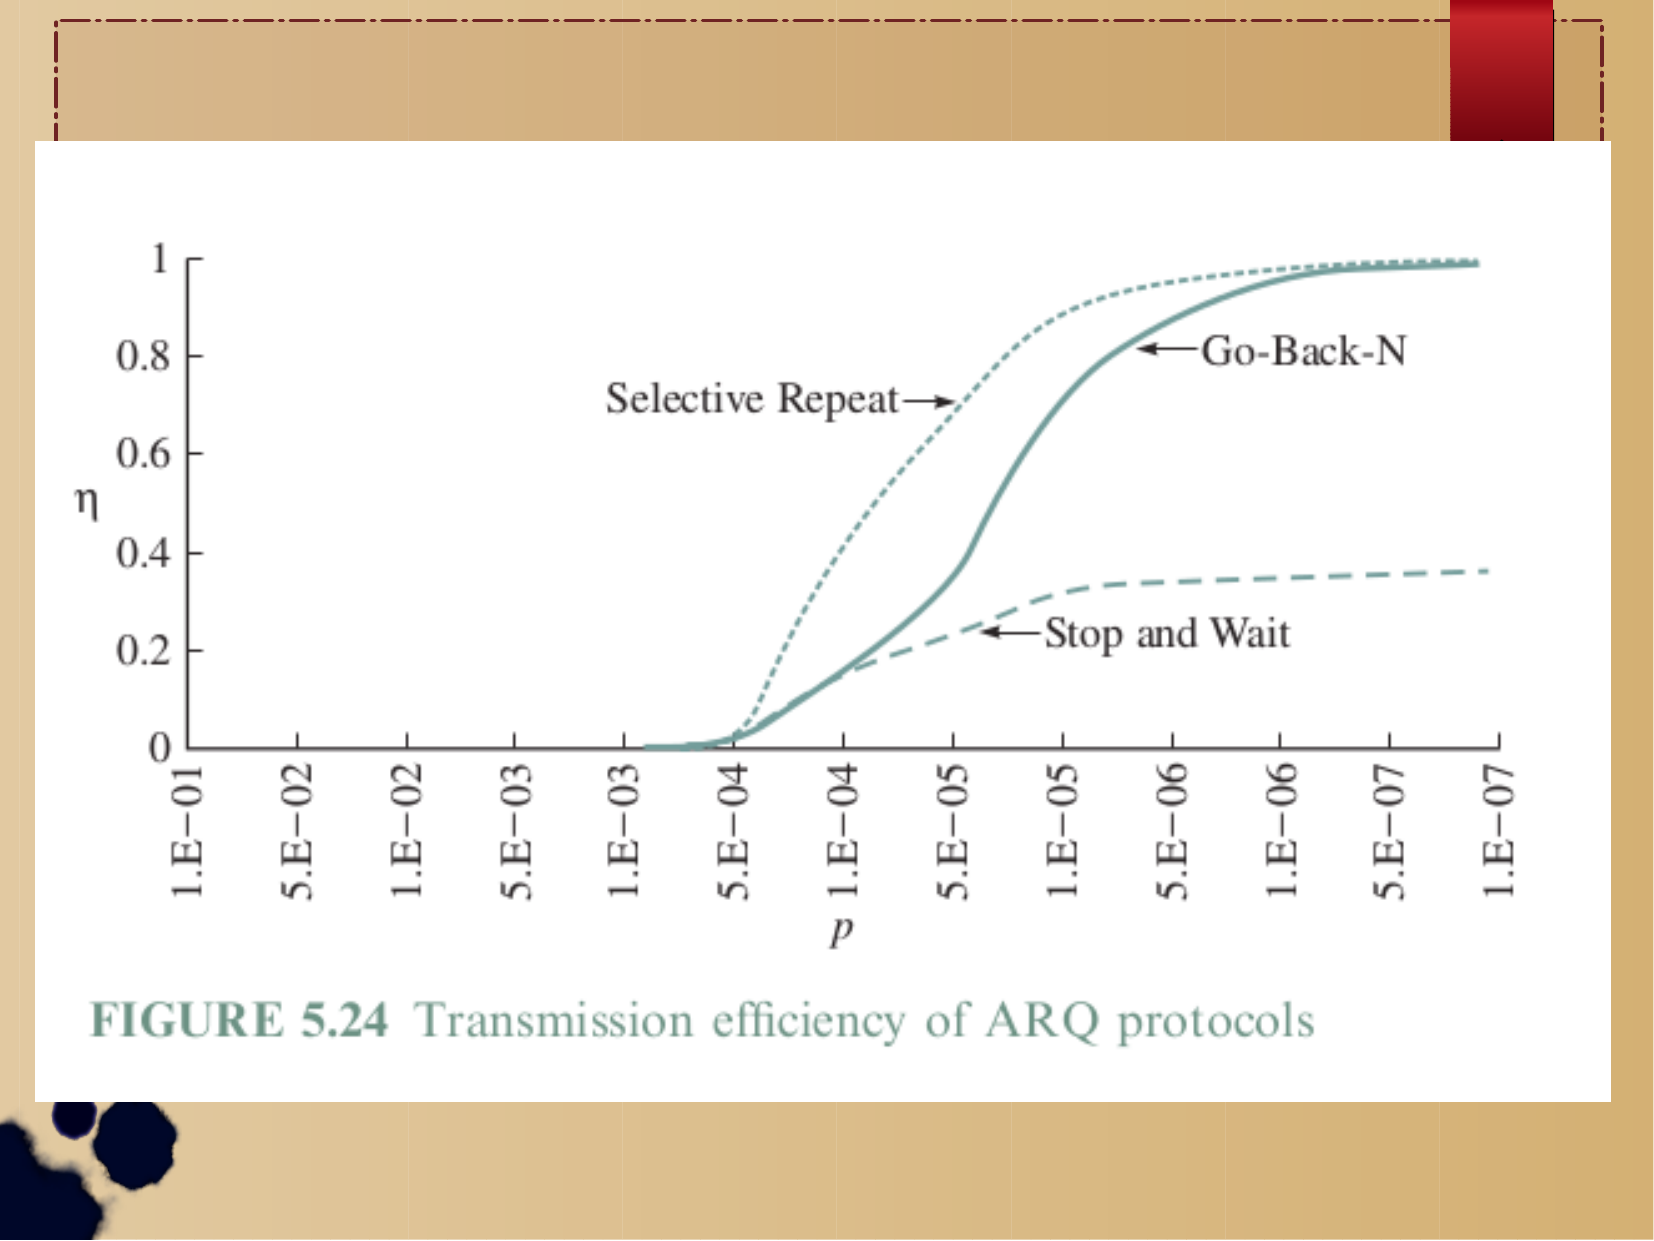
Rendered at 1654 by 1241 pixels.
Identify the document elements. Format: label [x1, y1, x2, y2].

picture [35, 141, 1611, 1102]
